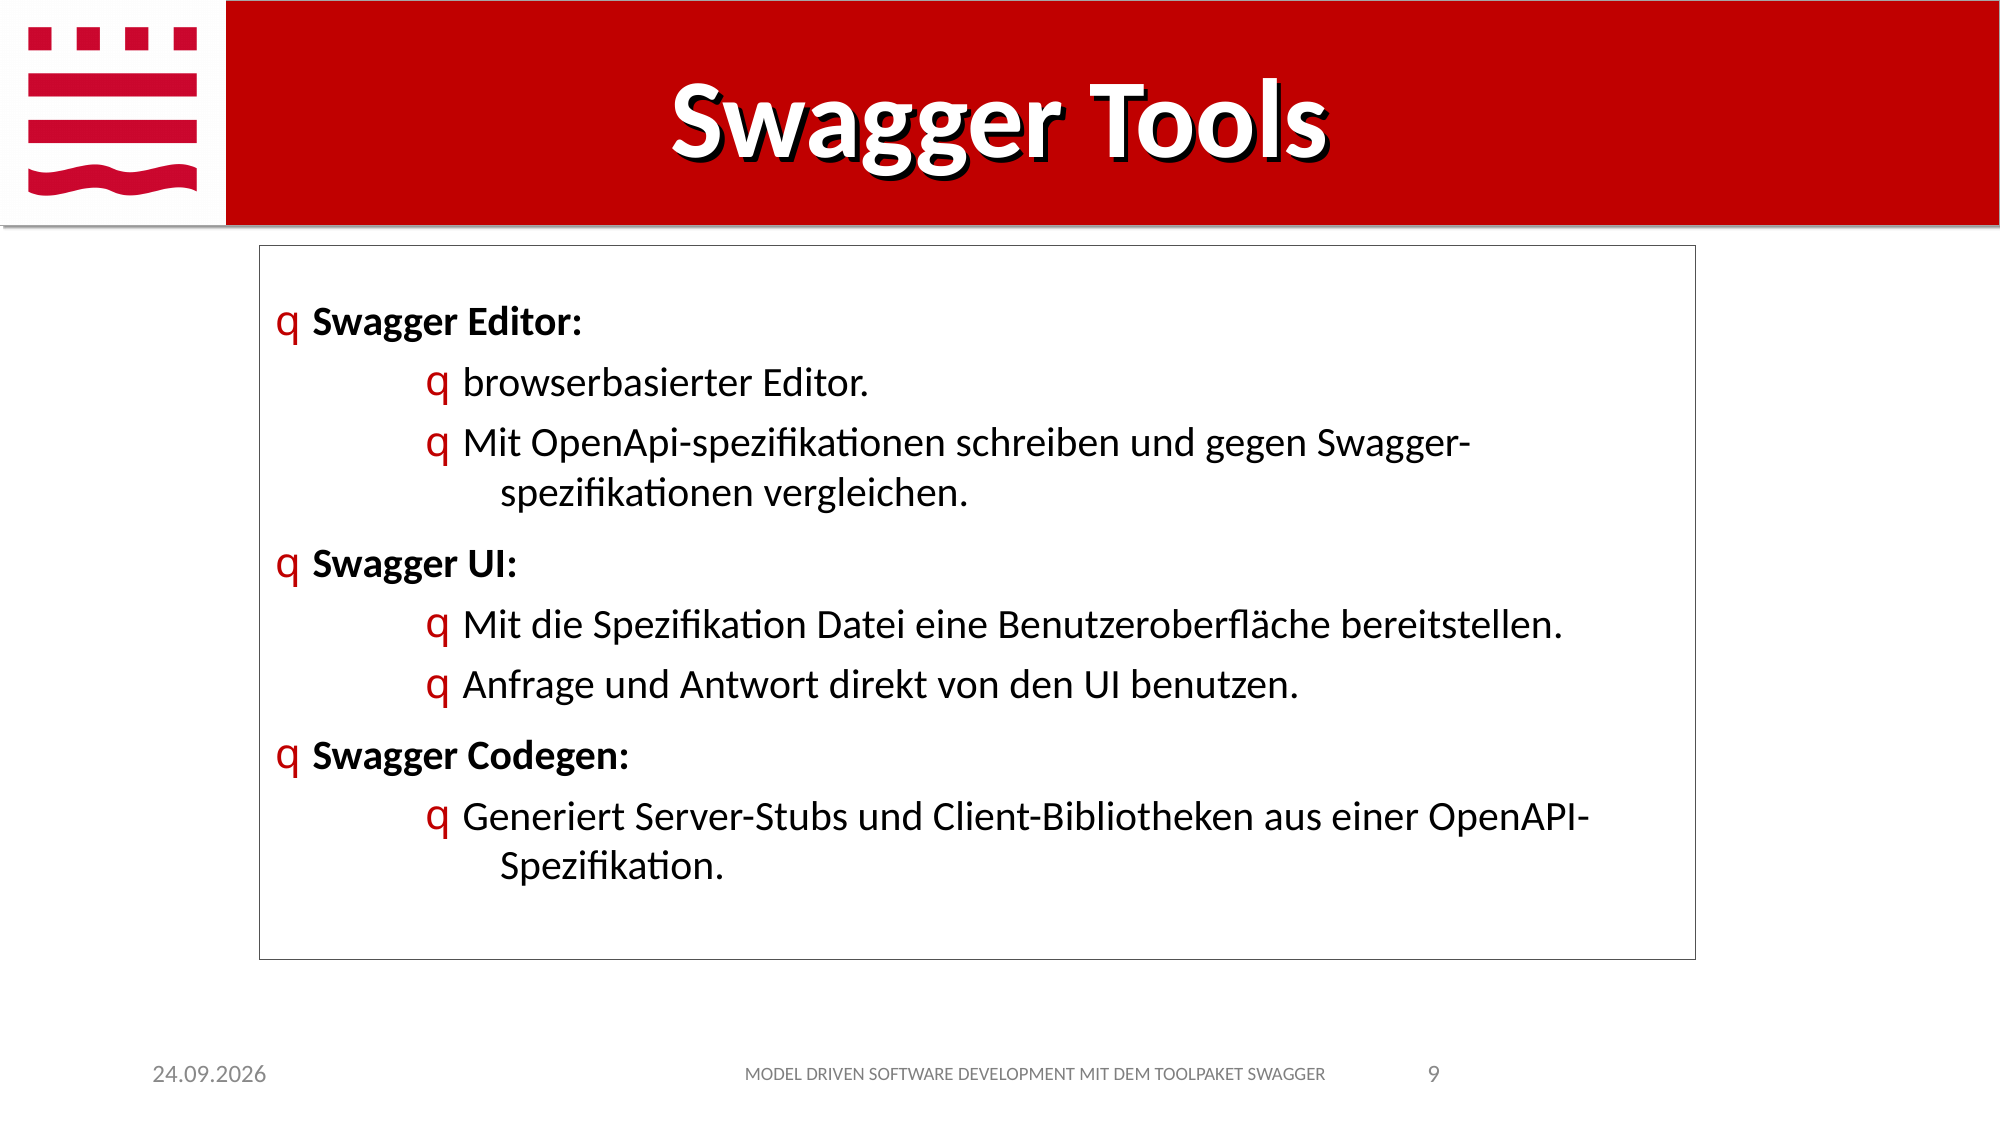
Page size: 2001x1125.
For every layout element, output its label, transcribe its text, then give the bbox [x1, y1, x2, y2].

picture [0, 0, 226, 225]
text_box Swagger Tools [226, 0, 2000, 225]
text_box [1412, 1042, 1863, 1103]
text_box 23.01.2018 [137, 1042, 587, 1103]
text_box MODEL DRIVEN SOFTWARE DEVELOPMENT MIT DEM TOOLPAKET SWAGGER [587, 1042, 1412, 1103]
list Swagger Editor: browserbasierter Editor. Mit OpenApi-spezifikationen schreiben und gegen Swagger-spezifikationen vergleichen. Swagger UI: Mit die Spezifikation Datei eine Benutzeroberfläche bereitstellen. Anfrage und Antwort direkt von den UI benutzen. Swagger Codegen: Generiert Server-Stubs und Client-Bibliotheken aus einer OpenAPI-Spezifikation. Multi-Device Layout-Mustern”. [259, 245, 1696, 960]
